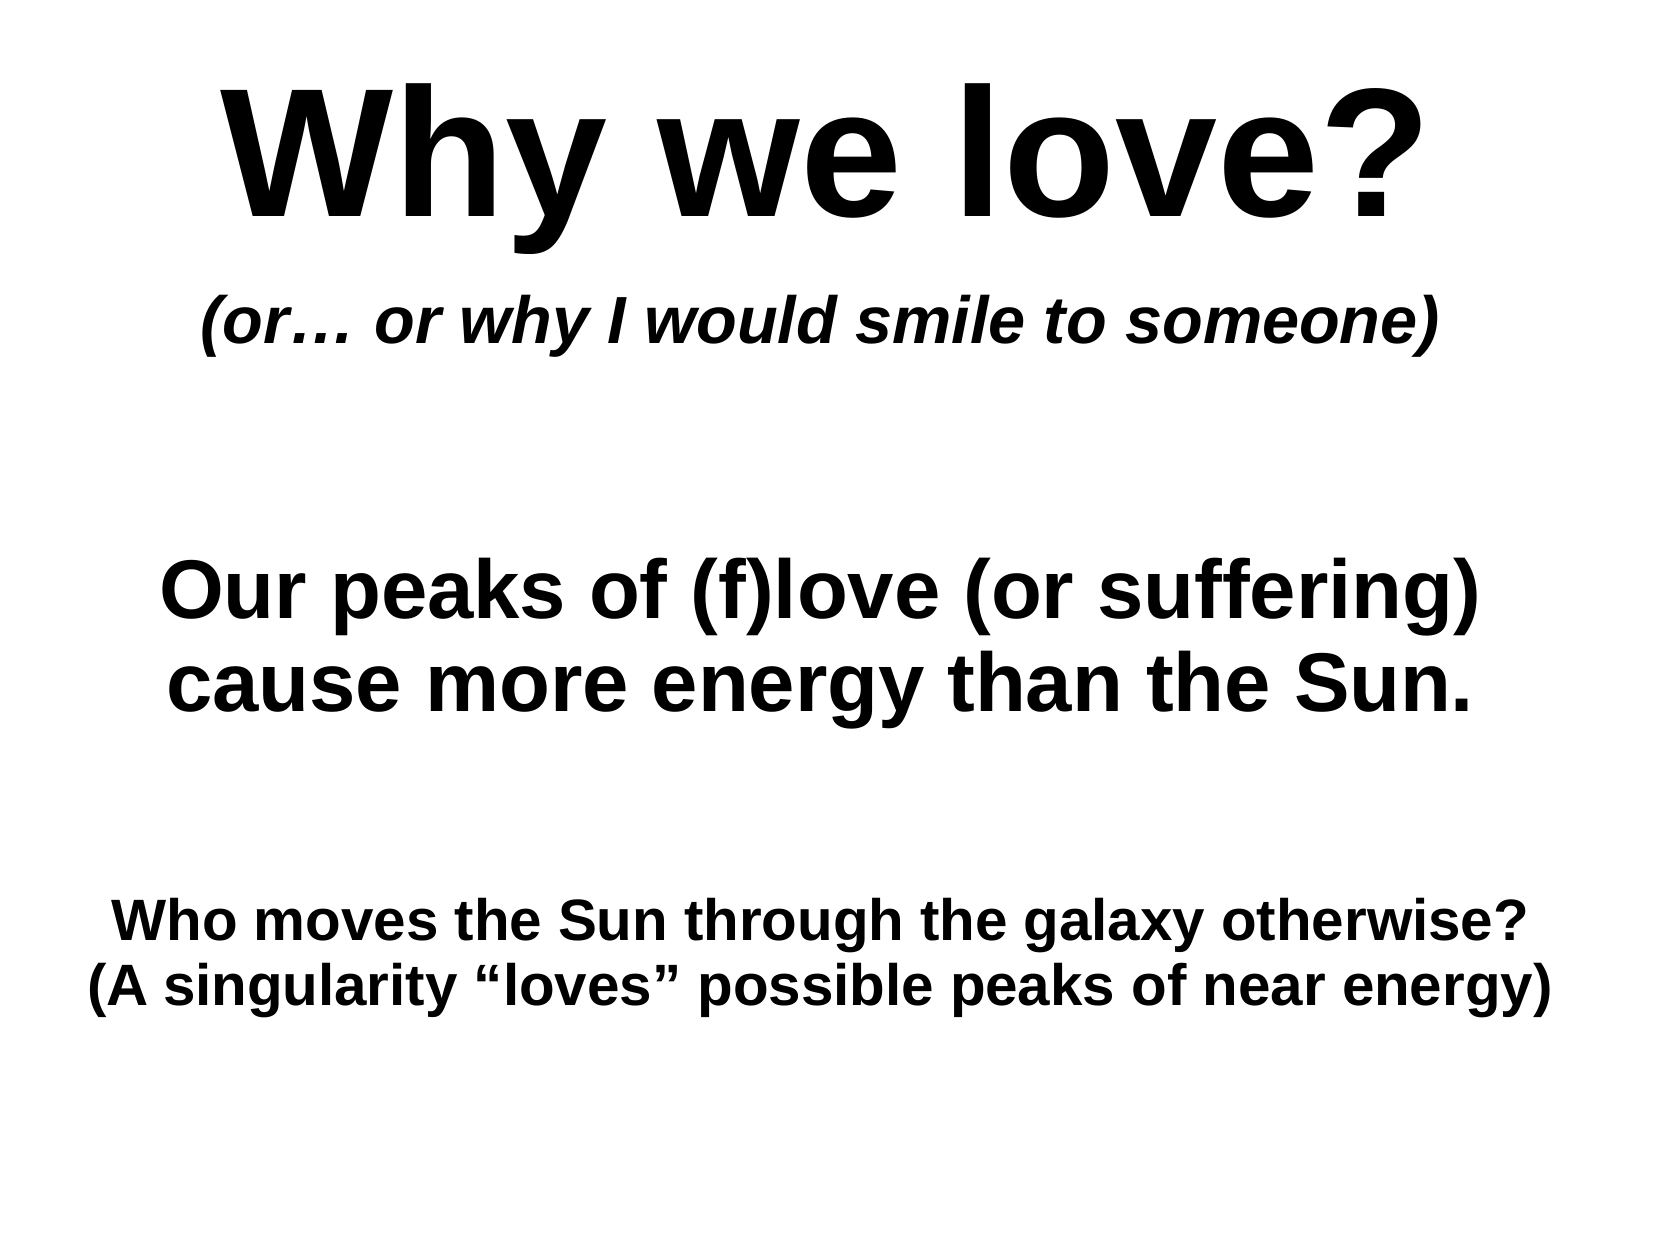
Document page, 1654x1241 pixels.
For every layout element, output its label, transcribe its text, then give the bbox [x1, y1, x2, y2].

subtitle (or… or why I would smile to someone) Our peaks of (f)love (or suffering) cause more energy than the Sun. Who moves the Sun through the galaxy otherwise? (A singularity “loves” possible peaks of near energy) [76, 138, 1565, 1162]
title Why we love? [82, 49, 1571, 257]
